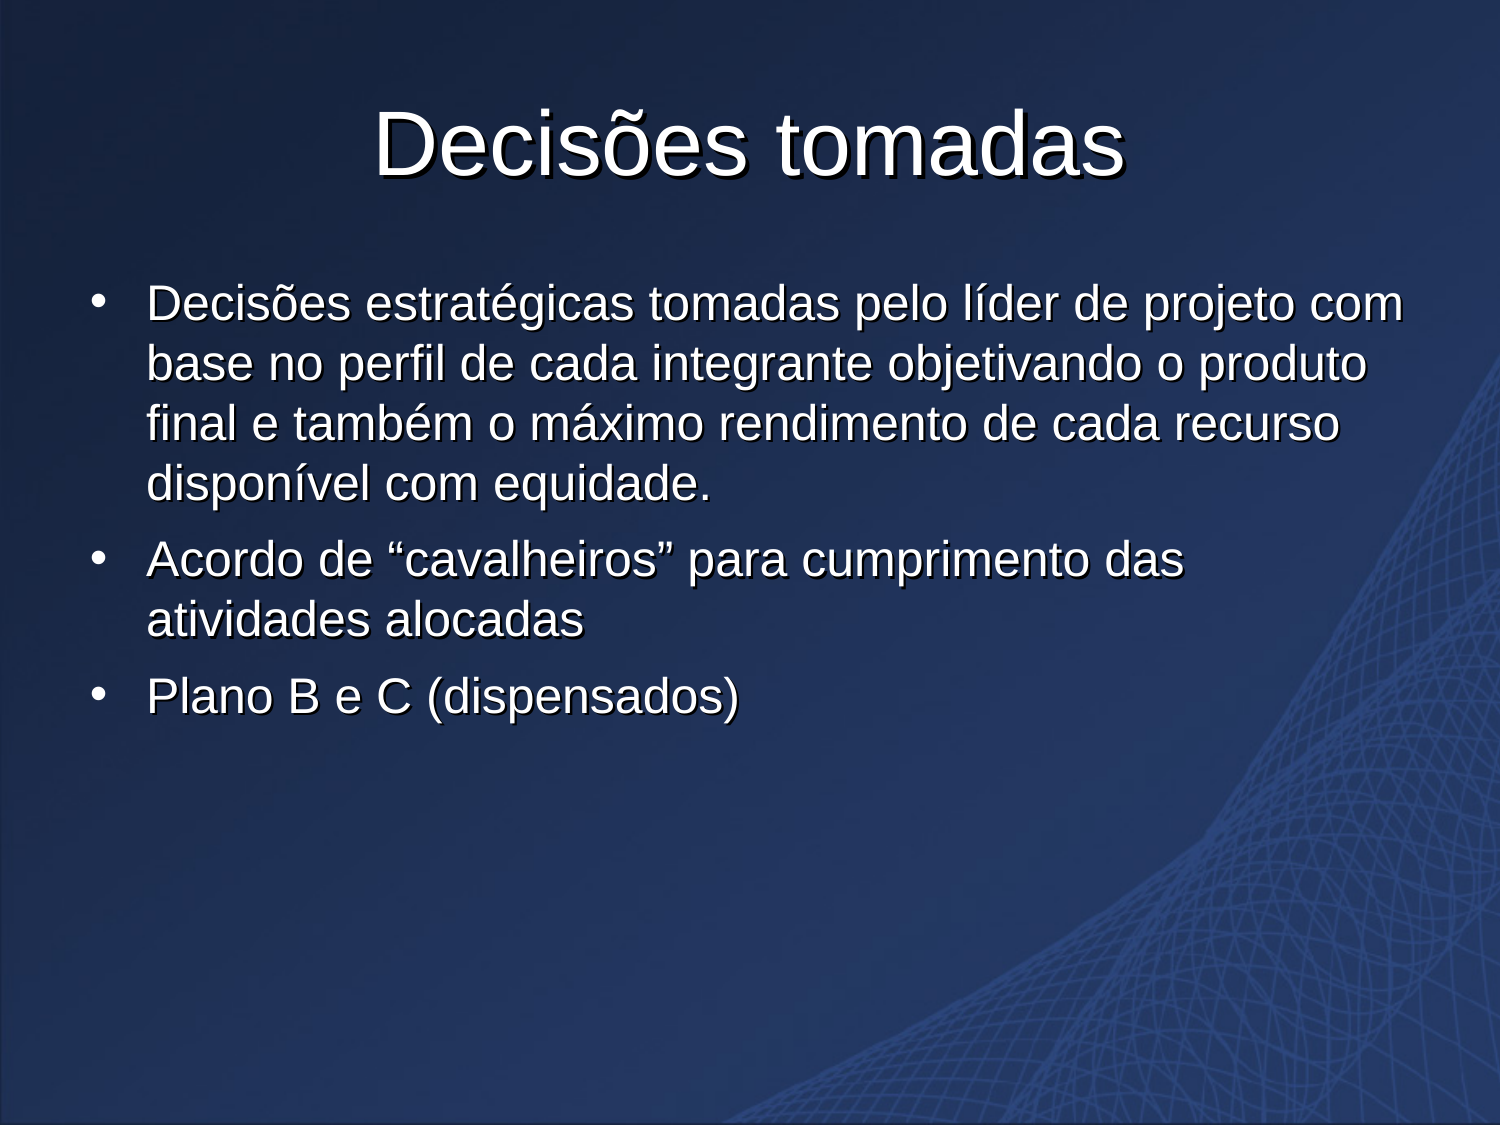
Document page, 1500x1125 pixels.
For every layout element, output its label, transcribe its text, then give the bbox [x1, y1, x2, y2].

list Decisões estratégicas tomadas pelo líder de projeto com base no perfil de cada integrante objetivando o produto final e também o máximo rendimento de cada recurso disponível com equidade. Acordo de “cavalheiros” para cumprimento das atividades alocadas Plano B e C (dispensados) [75, 262, 1426, 1006]
picture [0, 0, 1500, 1125]
title Decisões tomadas [75, 20, 1426, 257]
